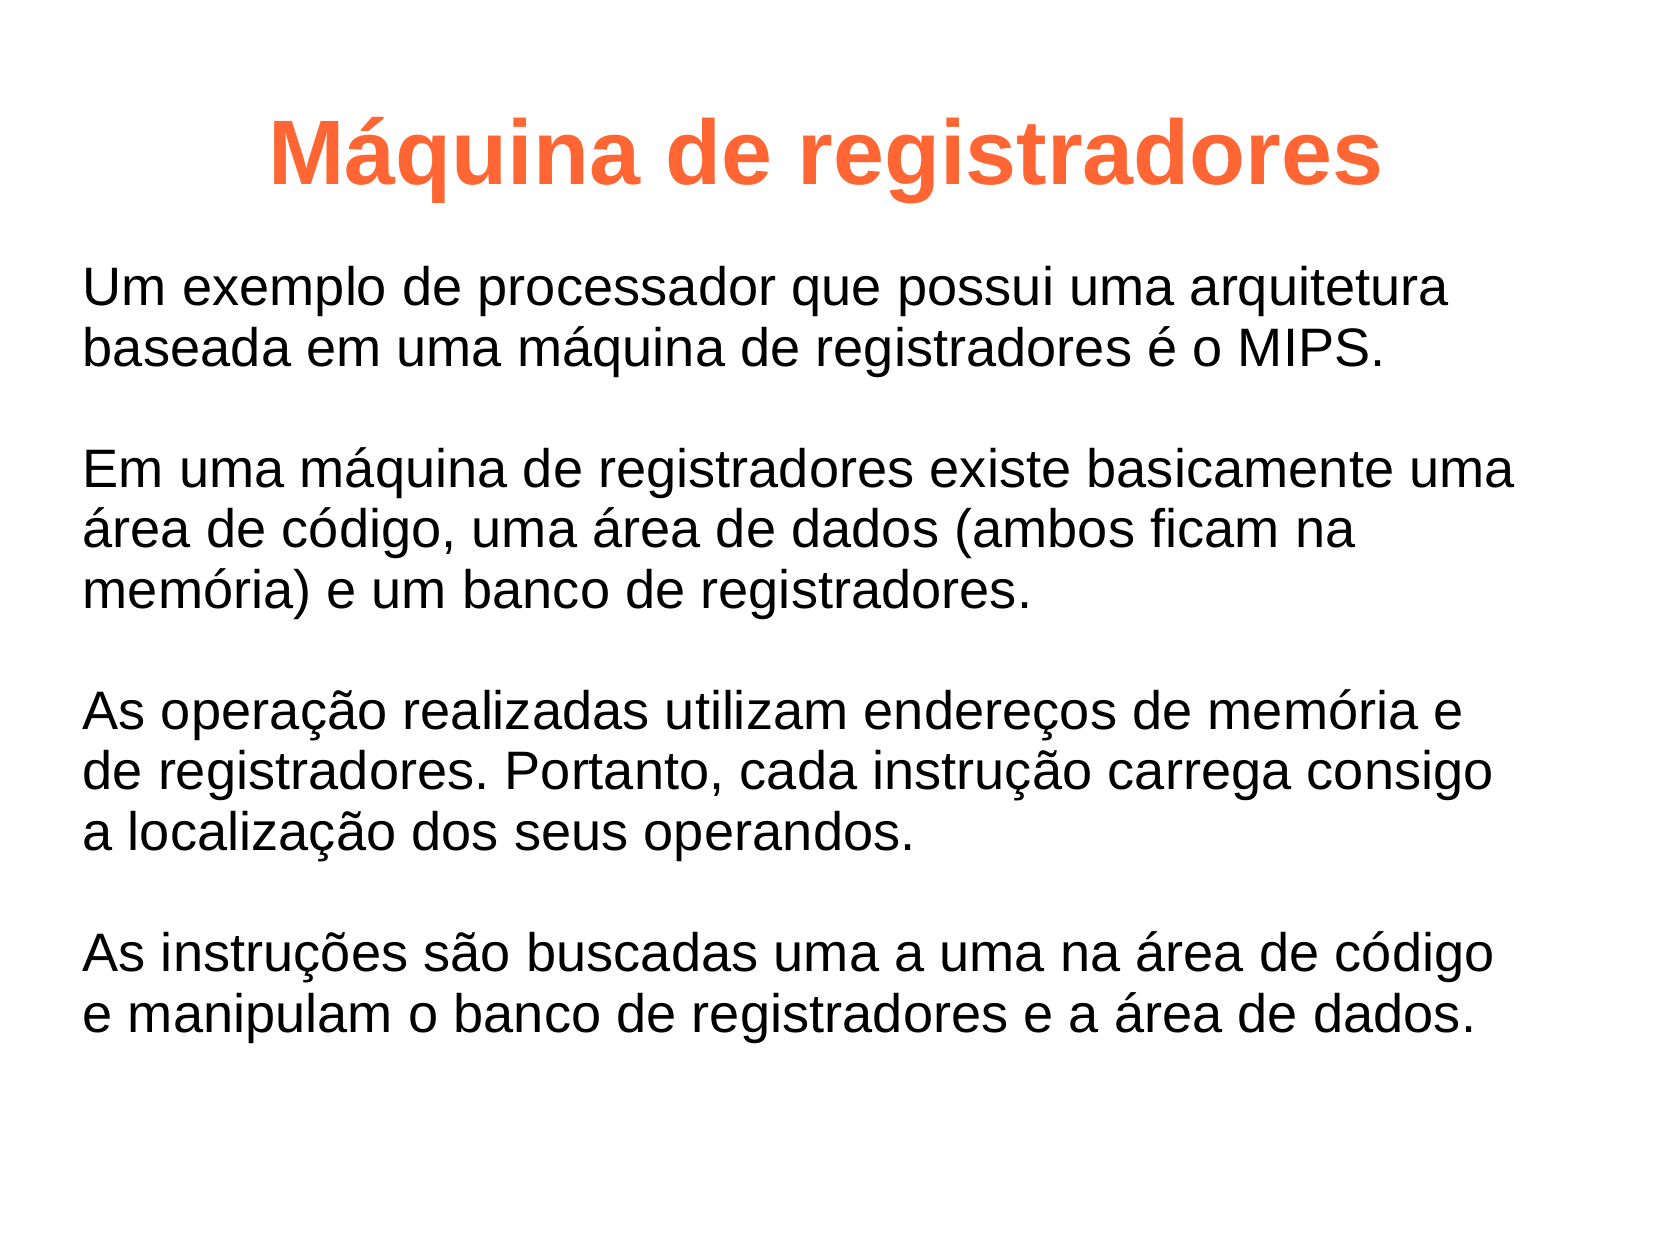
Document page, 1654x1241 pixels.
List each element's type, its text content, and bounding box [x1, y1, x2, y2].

subtitle Um exemplo de processador que possui uma arquitetura baseada em uma máquina de registradores é o MIPS. Em uma máquina de registradores existe basicamente uma área de código, uma área de dados (ambos ficam na memória) e um banco de registradores. As operação realizadas utilizam endereços de memória e de registradores. Portanto, cada instrução carrega consigo a localização dos seus operandos. As instruções são buscadas uma a uma na área de código e manipulam o banco de registradores e a área de dados. [82, 256, 1538, 1044]
title Máquina de registradores [82, 49, 1571, 257]
